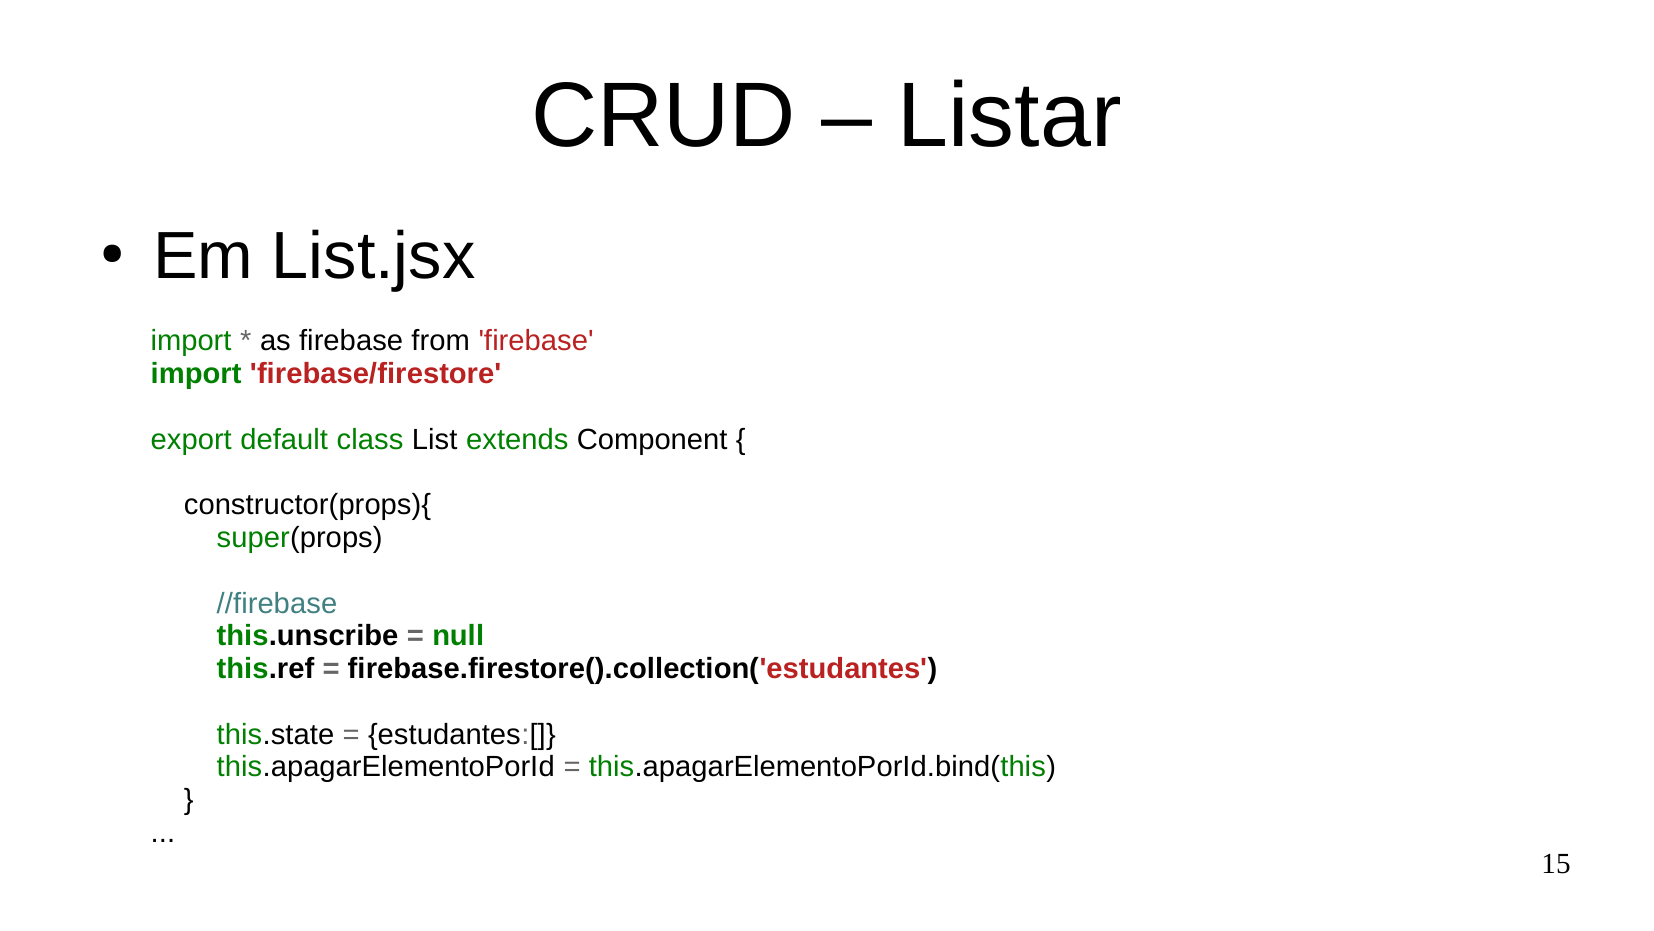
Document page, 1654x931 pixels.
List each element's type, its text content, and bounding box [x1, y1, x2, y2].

text_box import * as firebase from 'firebase' import 'firebase/firestore' export default class List extends Component { constructor(props){ super(props) //firebase this.unscribe = null this.ref = firebase.firestore().collection('estudantes') this.state = {estudantes:[]} this.apagarElementoPorId = this.apagarElementoPorId.bind(this) } ... [135, 316, 1479, 857]
title CRUD – Listar [82, 37, 1571, 193]
list Em List.jsx [82, 217, 1571, 758]
